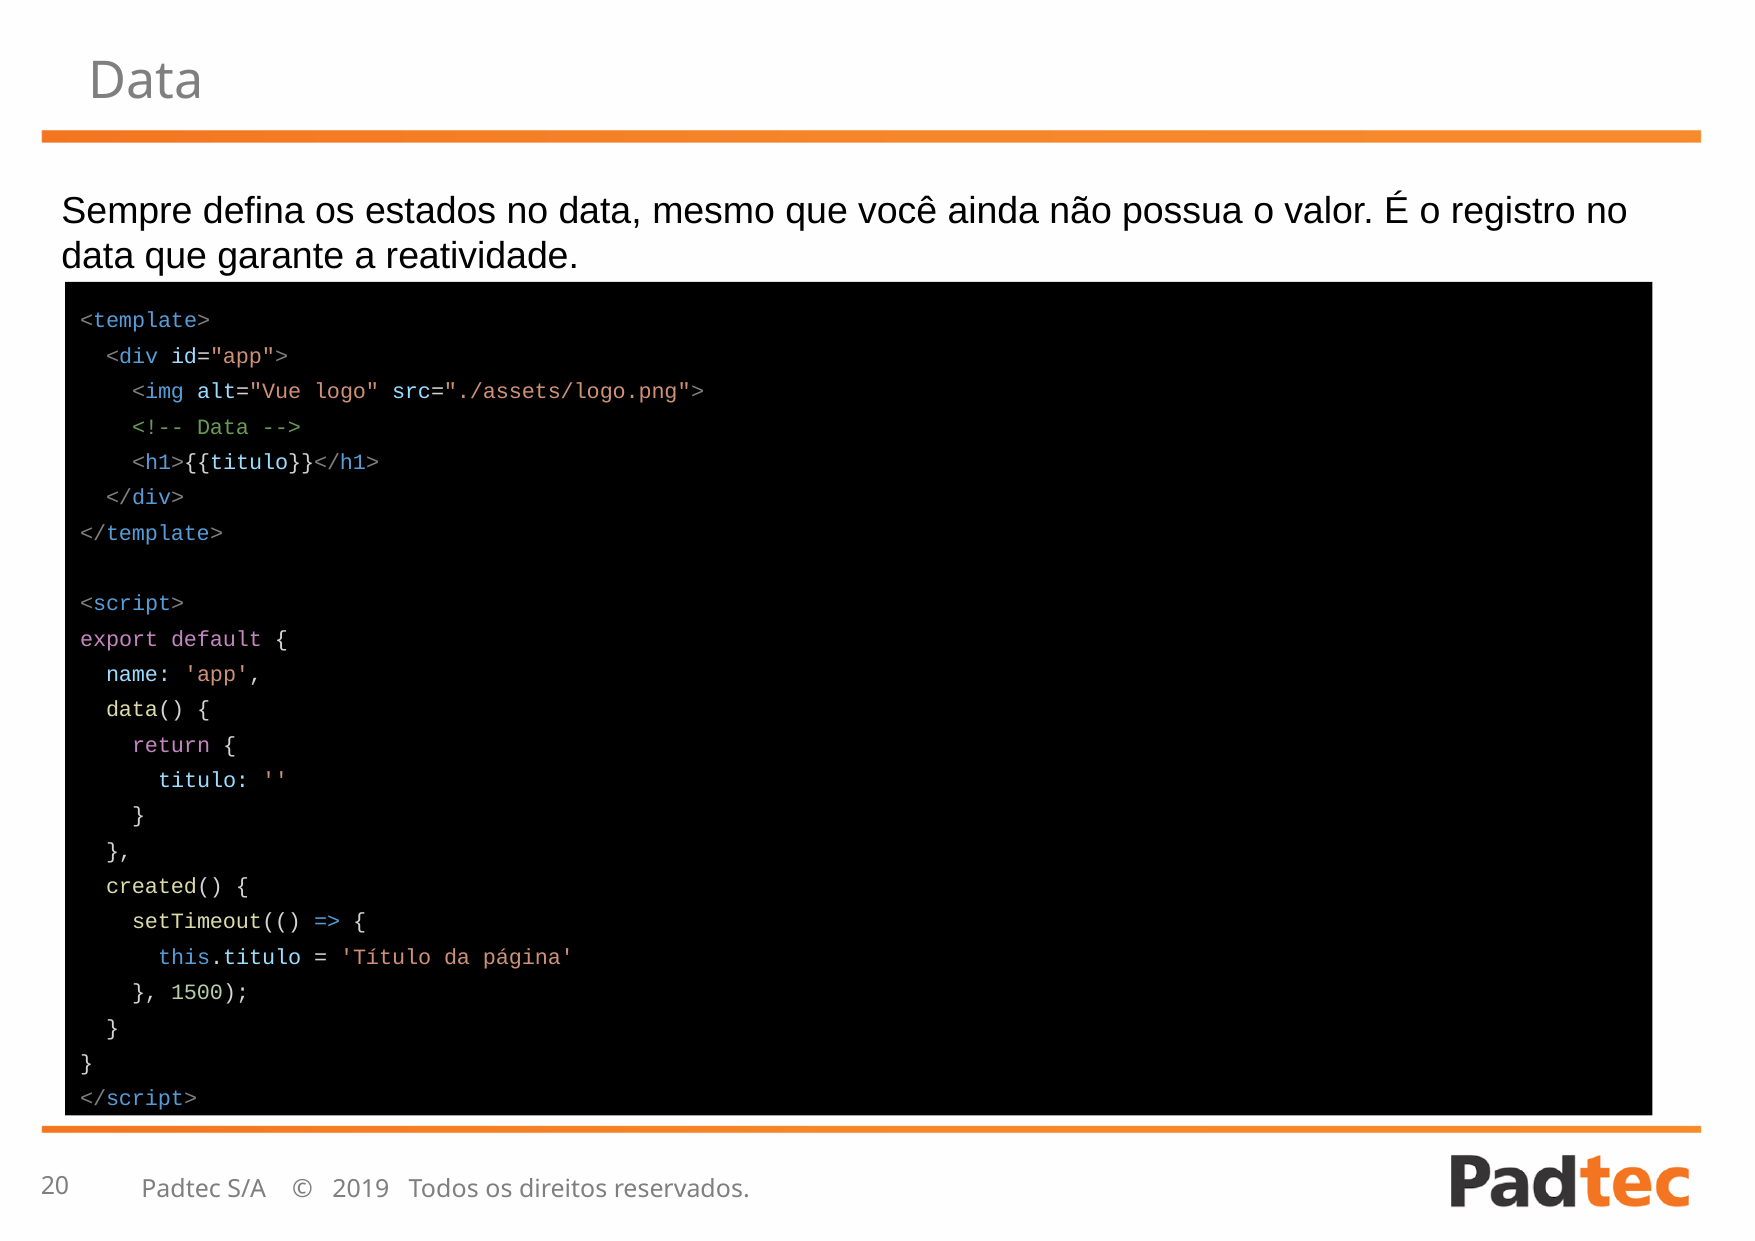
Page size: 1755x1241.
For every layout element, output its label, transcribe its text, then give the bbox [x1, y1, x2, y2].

text_box Sempre defina os estados no data, mesmo que você ainda não possua o valor. É o registro no data que garante a reatividade. [46, 171, 1688, 926]
text_box <template> <div id="app"> <img alt="Vue logo" src="./assets/logo.png"> <!-- Data --> <h1>{{titulo}}</h1> </div> </template> <script> export default { name: 'app', data() { return { titulo: '' } }, created() { setTimeout(() => { this.titulo = 'Título da página' }, 1500); } } </script> [65, 281, 1653, 1116]
picture [0, 0, 1755, 1241]
title Data [73, 29, 1653, 127]
